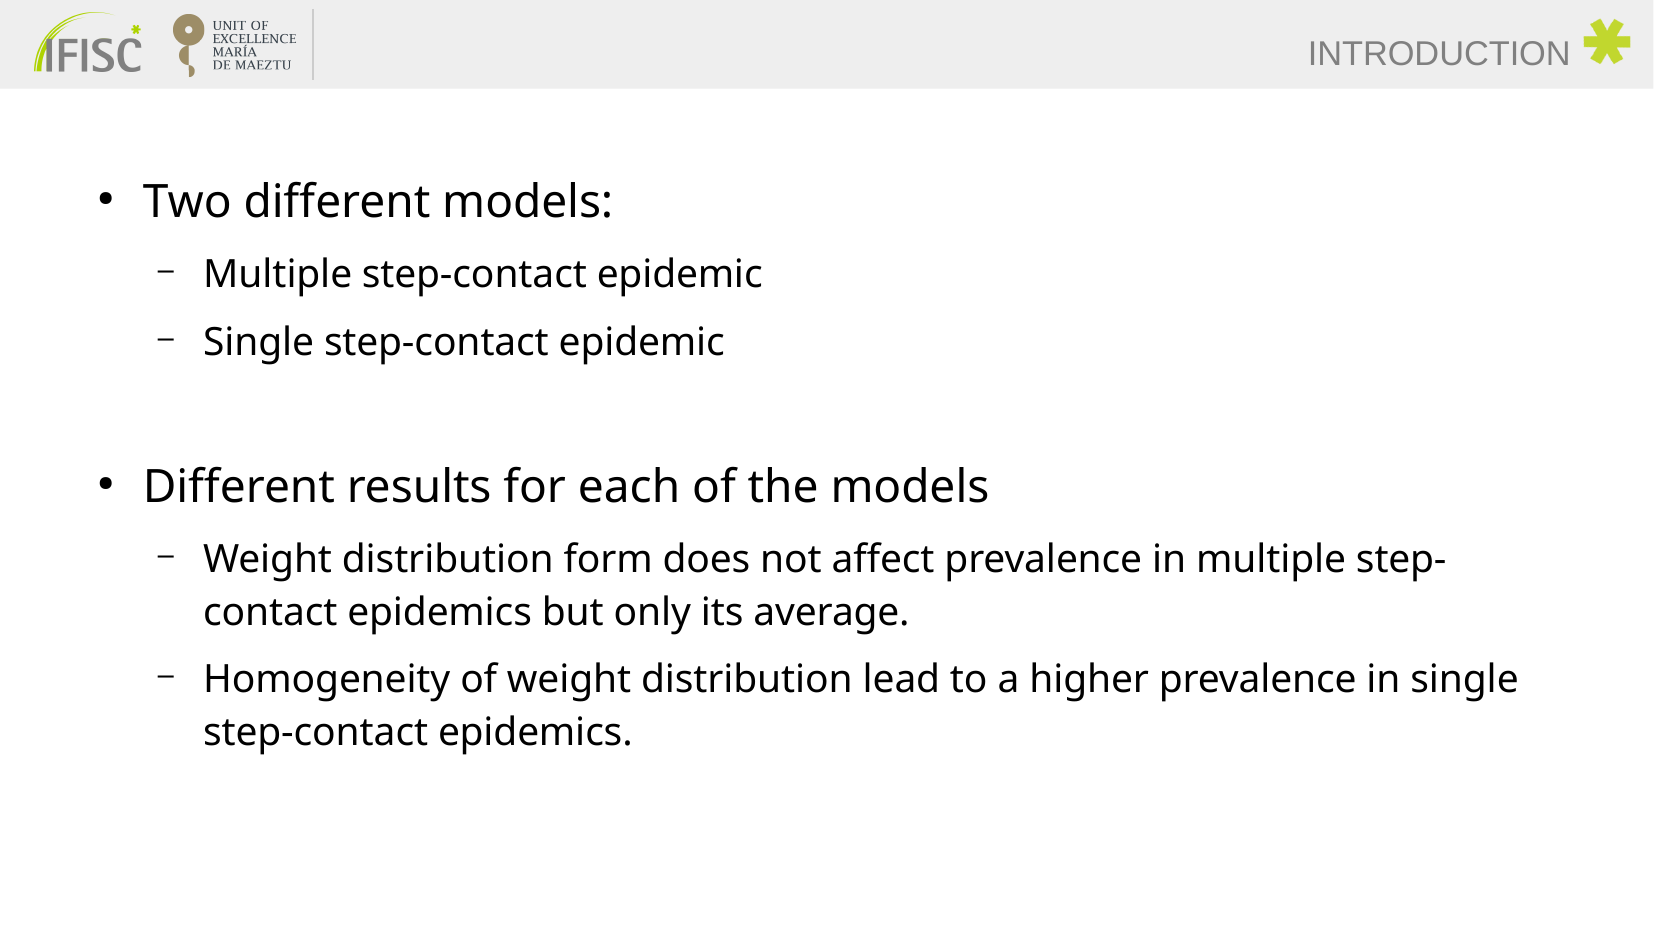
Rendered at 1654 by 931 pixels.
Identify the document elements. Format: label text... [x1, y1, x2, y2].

list Two different models: Multiple step-contact epidemic Single step-contact epidemic Different results for each of the models Weight distribution form does not affect prevalence in multiple step-contact epidemics but only its average. Homogeneity of weight distribution lead to a higher prevalence in single step-contact epidemics. [82, 168, 1571, 758]
picture [170, 11, 302, 81]
picture [1582, 17, 1631, 65]
picture [29, 9, 148, 75]
title INTRODUCTION [248, 13, 1571, 94]
